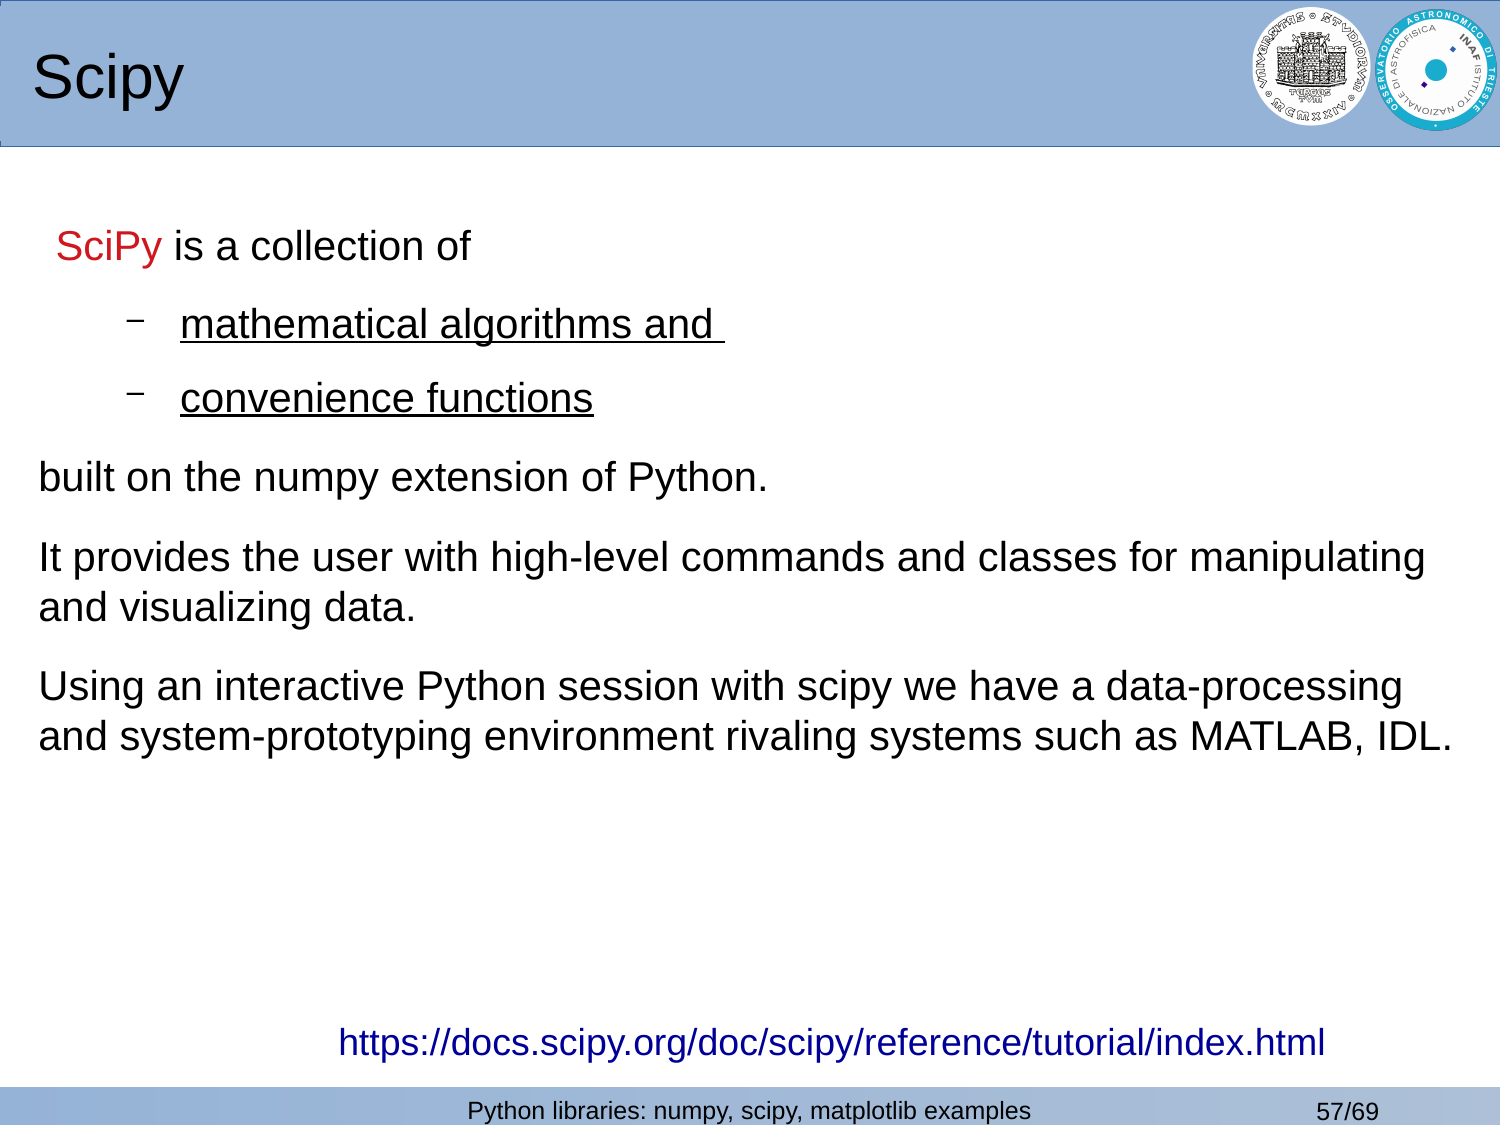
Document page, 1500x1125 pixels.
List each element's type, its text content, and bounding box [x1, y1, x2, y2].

text_box Scipy [0, 5, 1253, 141]
picture [1253, 0, 1500, 156]
list SciPy is a collection of mathematical algorithms and convenience functions built on the numpy extension of Python. It provides the user with high-level commands and classes for manipulating and visualizing data. Using an interactive Python session with scipy we have a data-processing and system-prototyping environment rivaling systems such as MATLAB, IDL. https://docs.scipy.org/doc/scipy/reference/tutorial/index.html [23, 153, 1479, 1054]
